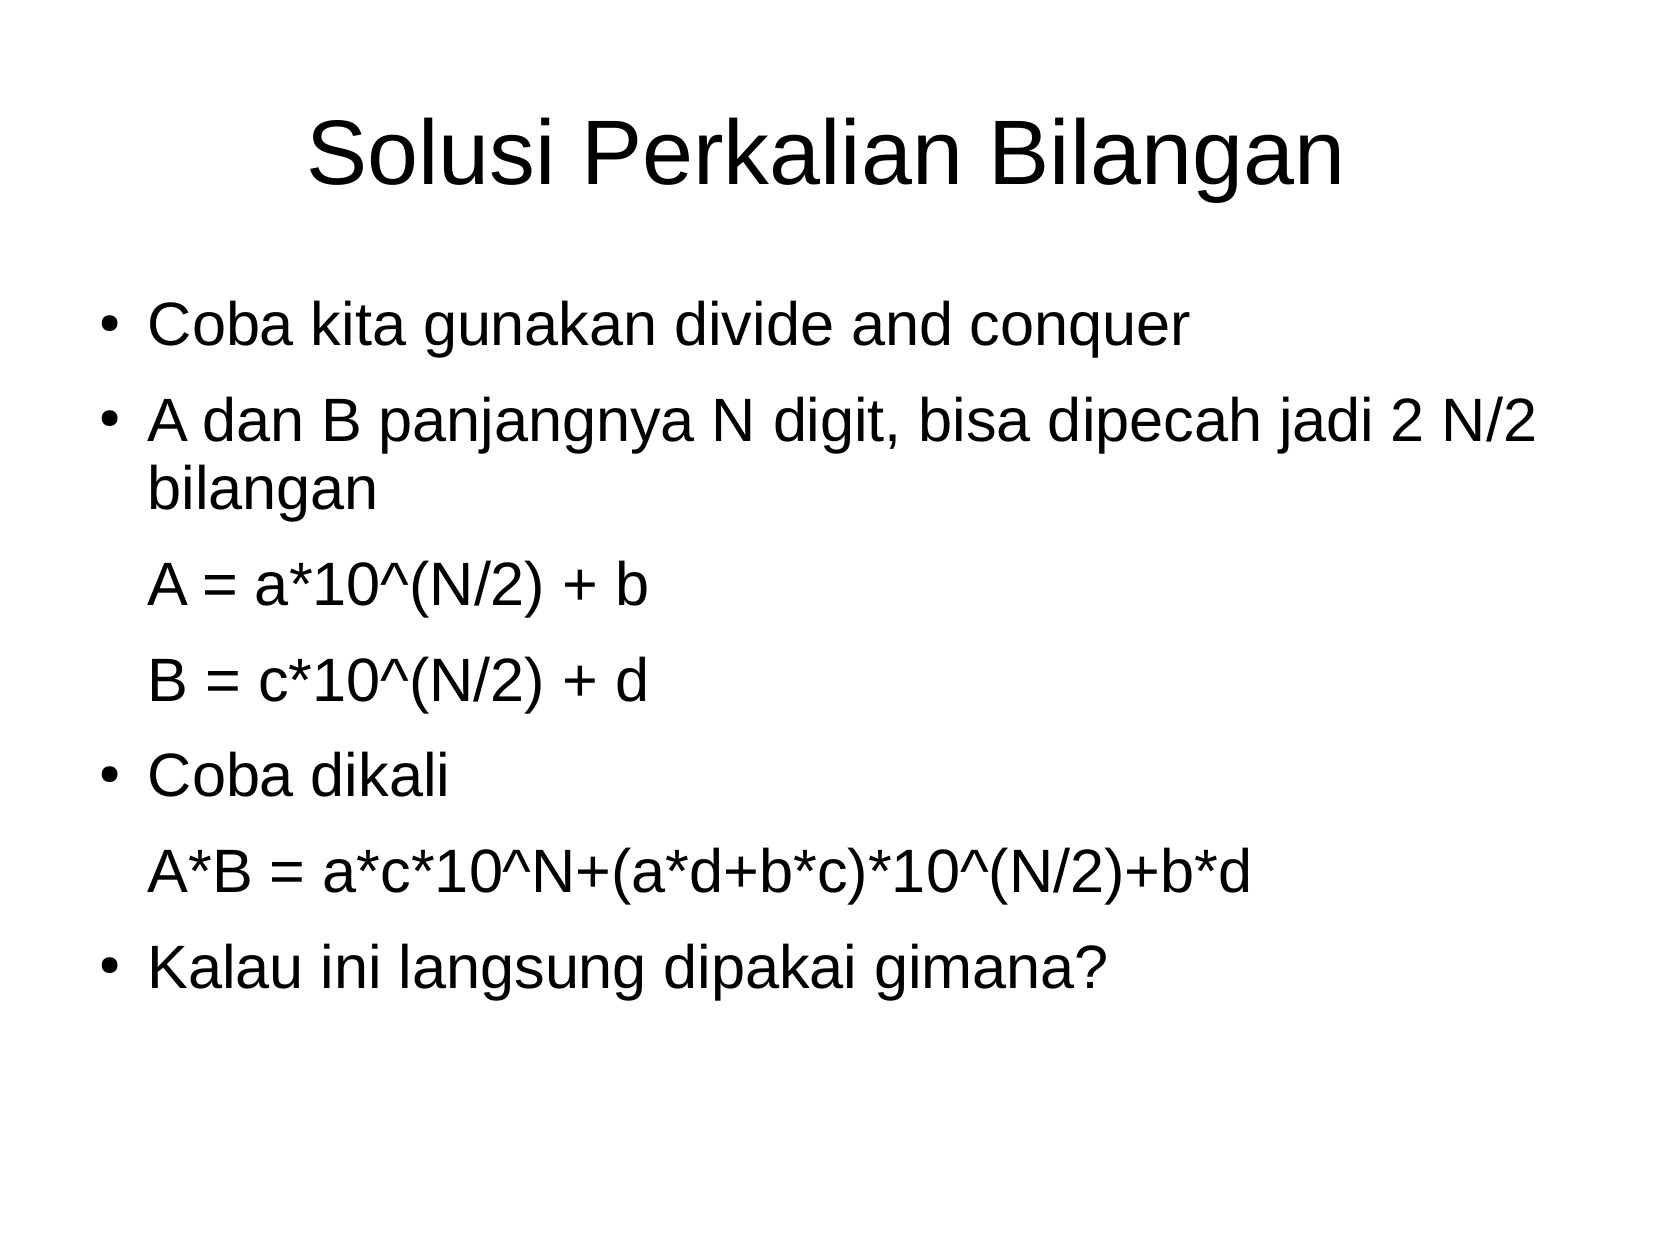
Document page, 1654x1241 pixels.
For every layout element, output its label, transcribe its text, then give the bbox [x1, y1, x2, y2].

title Solusi Perkalian Bilangan [82, 49, 1571, 257]
list Coba kita gunakan divide and conquer A dan B panjangnya N digit, bisa dipecah jadi 2 N/2 bilangan A = a*10^(N/2) + b B = c*10^(N/2) + d Coba dikali A*B = a*c*10^N+(a*d+b*c)*10^(N/2)+b*d Kalau ini langsung dipakai gimana? [82, 290, 1571, 1010]
